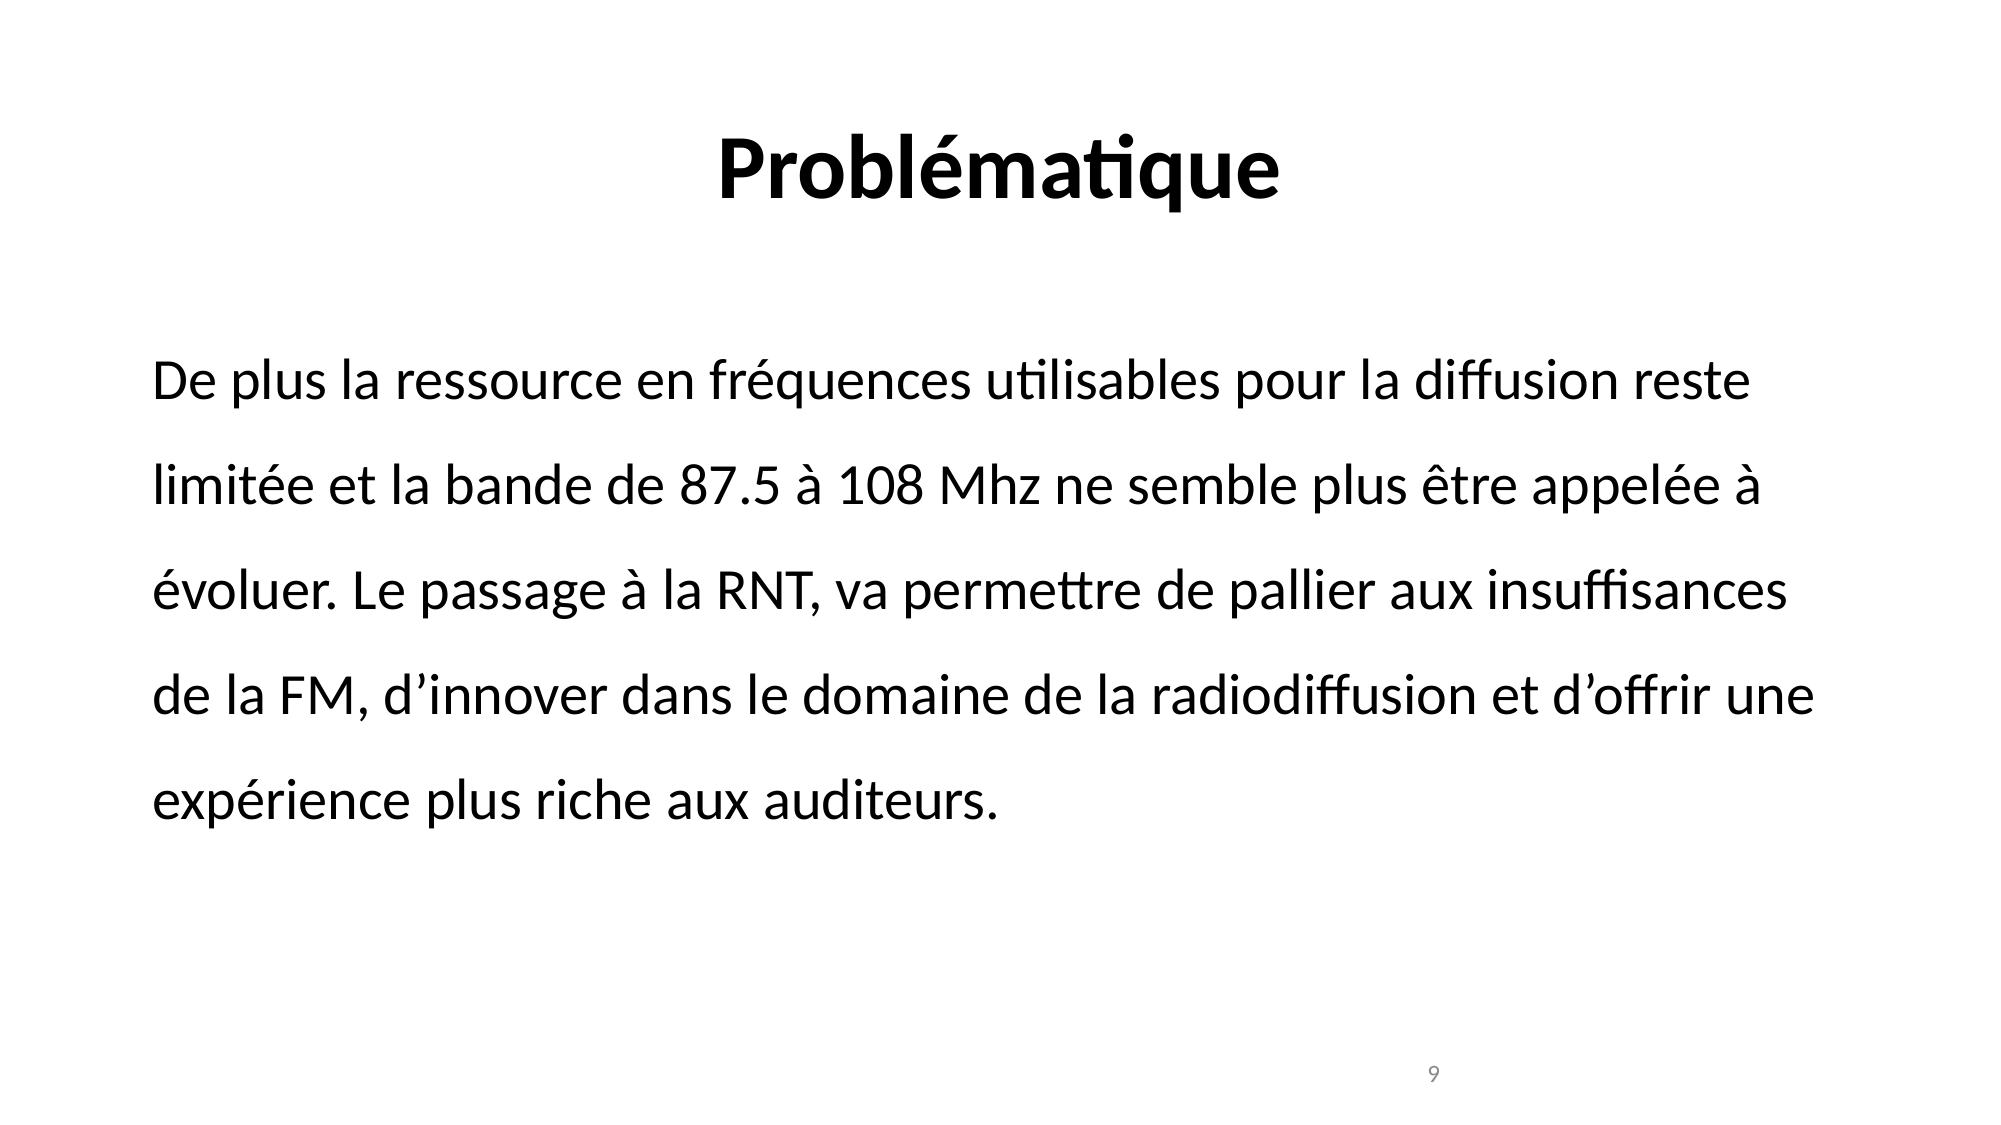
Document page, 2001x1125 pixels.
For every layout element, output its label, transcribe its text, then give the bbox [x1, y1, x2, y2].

list De plus la ressource en fréquences utilisables pour la diffusion reste limitée et la bande de 87.5 à 108 Mhz ne semble plus être appelée à évoluer. Le passage à la RNT, va permettre de pallier aux insuffisances de la FM, d’innover dans le domaine de la radiodiffusion et d’offrir une expérience plus riche aux auditeurs. [137, 299, 1863, 1014]
text_box [1412, 1042, 1863, 1103]
title Problématique [137, 59, 1863, 278]
